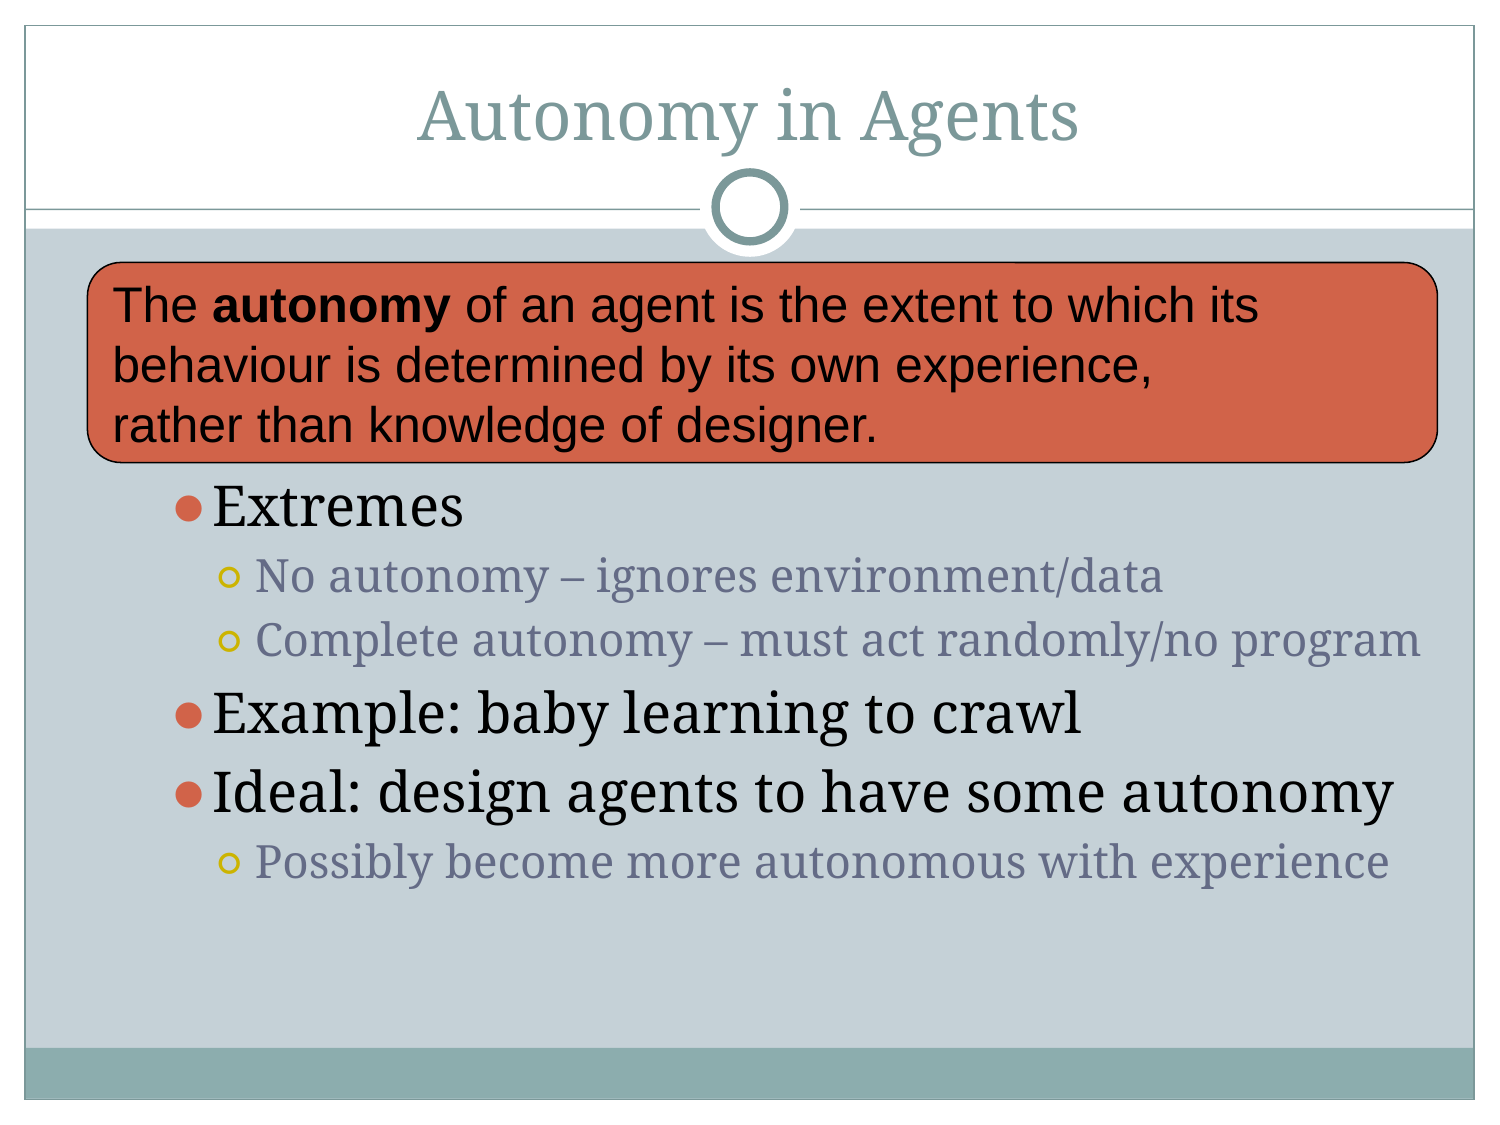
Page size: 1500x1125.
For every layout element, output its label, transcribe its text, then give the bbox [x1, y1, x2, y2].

list Extremes No autonomy – ignores environment/data Complete autonomy – must act randomly/no program Example: baby learning to crawl Ideal: design agents to have some autonomy Possibly become more autonomous with experience [150, 462, 1500, 975]
title Autonomy in Agents [49, 37, 1450, 162]
text_box The autonomy of an agent is the extent to which its behaviour is determined by its own experience, rather than knowledge of designer. [87, 262, 1438, 463]
